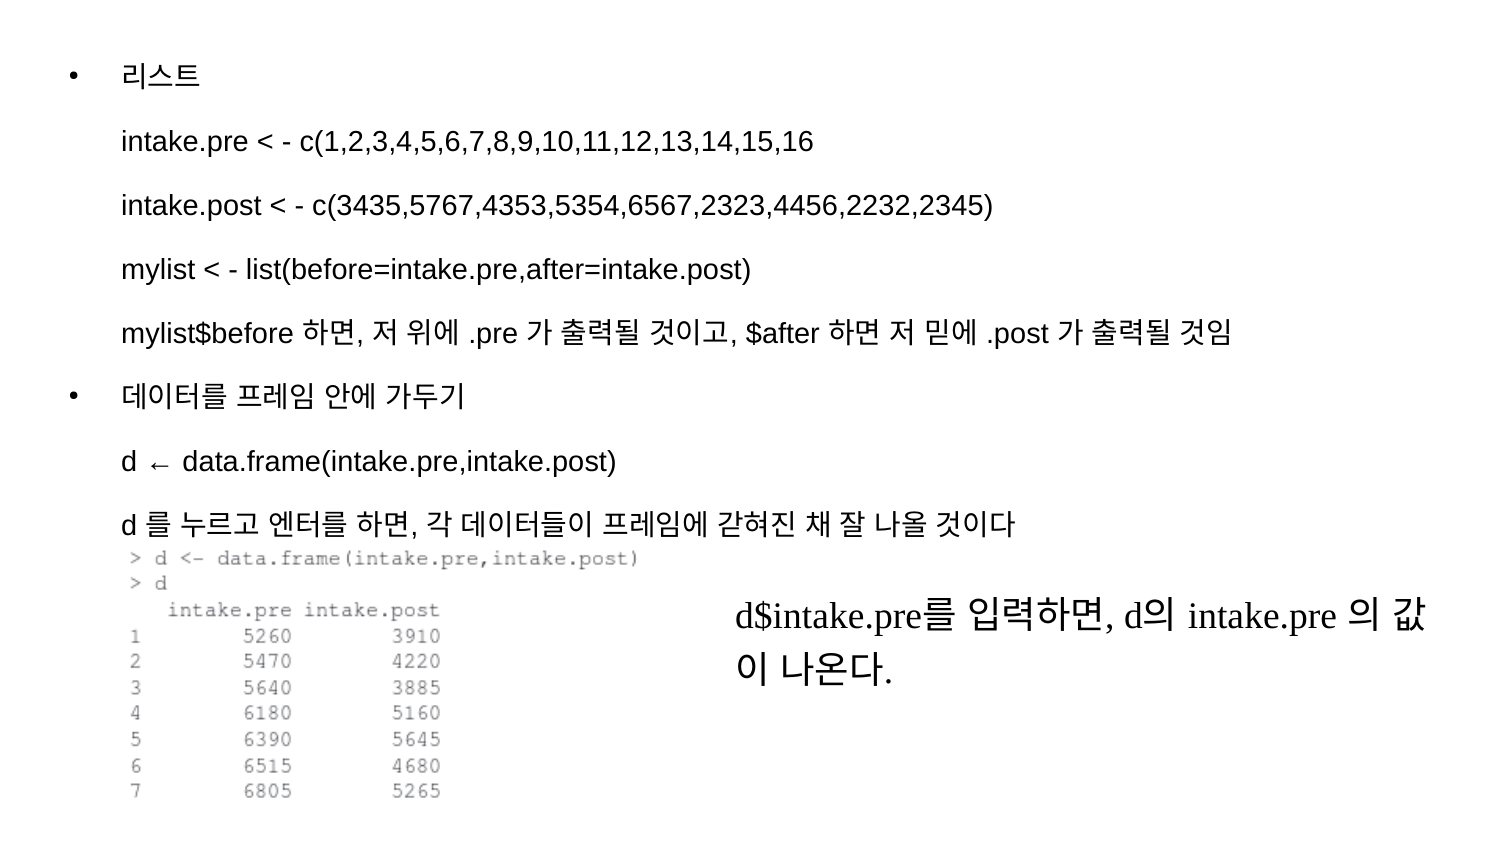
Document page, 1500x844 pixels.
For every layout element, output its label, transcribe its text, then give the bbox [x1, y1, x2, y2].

list 리스트 intake.pre < - c(1,2,3,4,5,6,7,8,9,10,11,12,13,14,15,16 intake.post < - c(3435,5767,4353,5354,6567,2323,4456,2232,2345) mylist < - list(before=intake.pre,after=intake.post) mylist$before 하면, 저 위에 .pre 가 출력될 것이고, $after 하면 저 믿에 .post 가 출력될 것임 데이터를 프레임 안에 가두기 d ← data.frame(intake.pre,intake.post) d 를 누르고 엔터를 하면, 각 데이터들이 프레임에 갇혀진 채 잘 나올 것이다 [51, 59, 1449, 544]
picture [114, 543, 686, 813]
text_box d$intake.pre를 입력하면, d의 intake.pre 의 값 이 나온다. [720, 578, 1448, 684]
